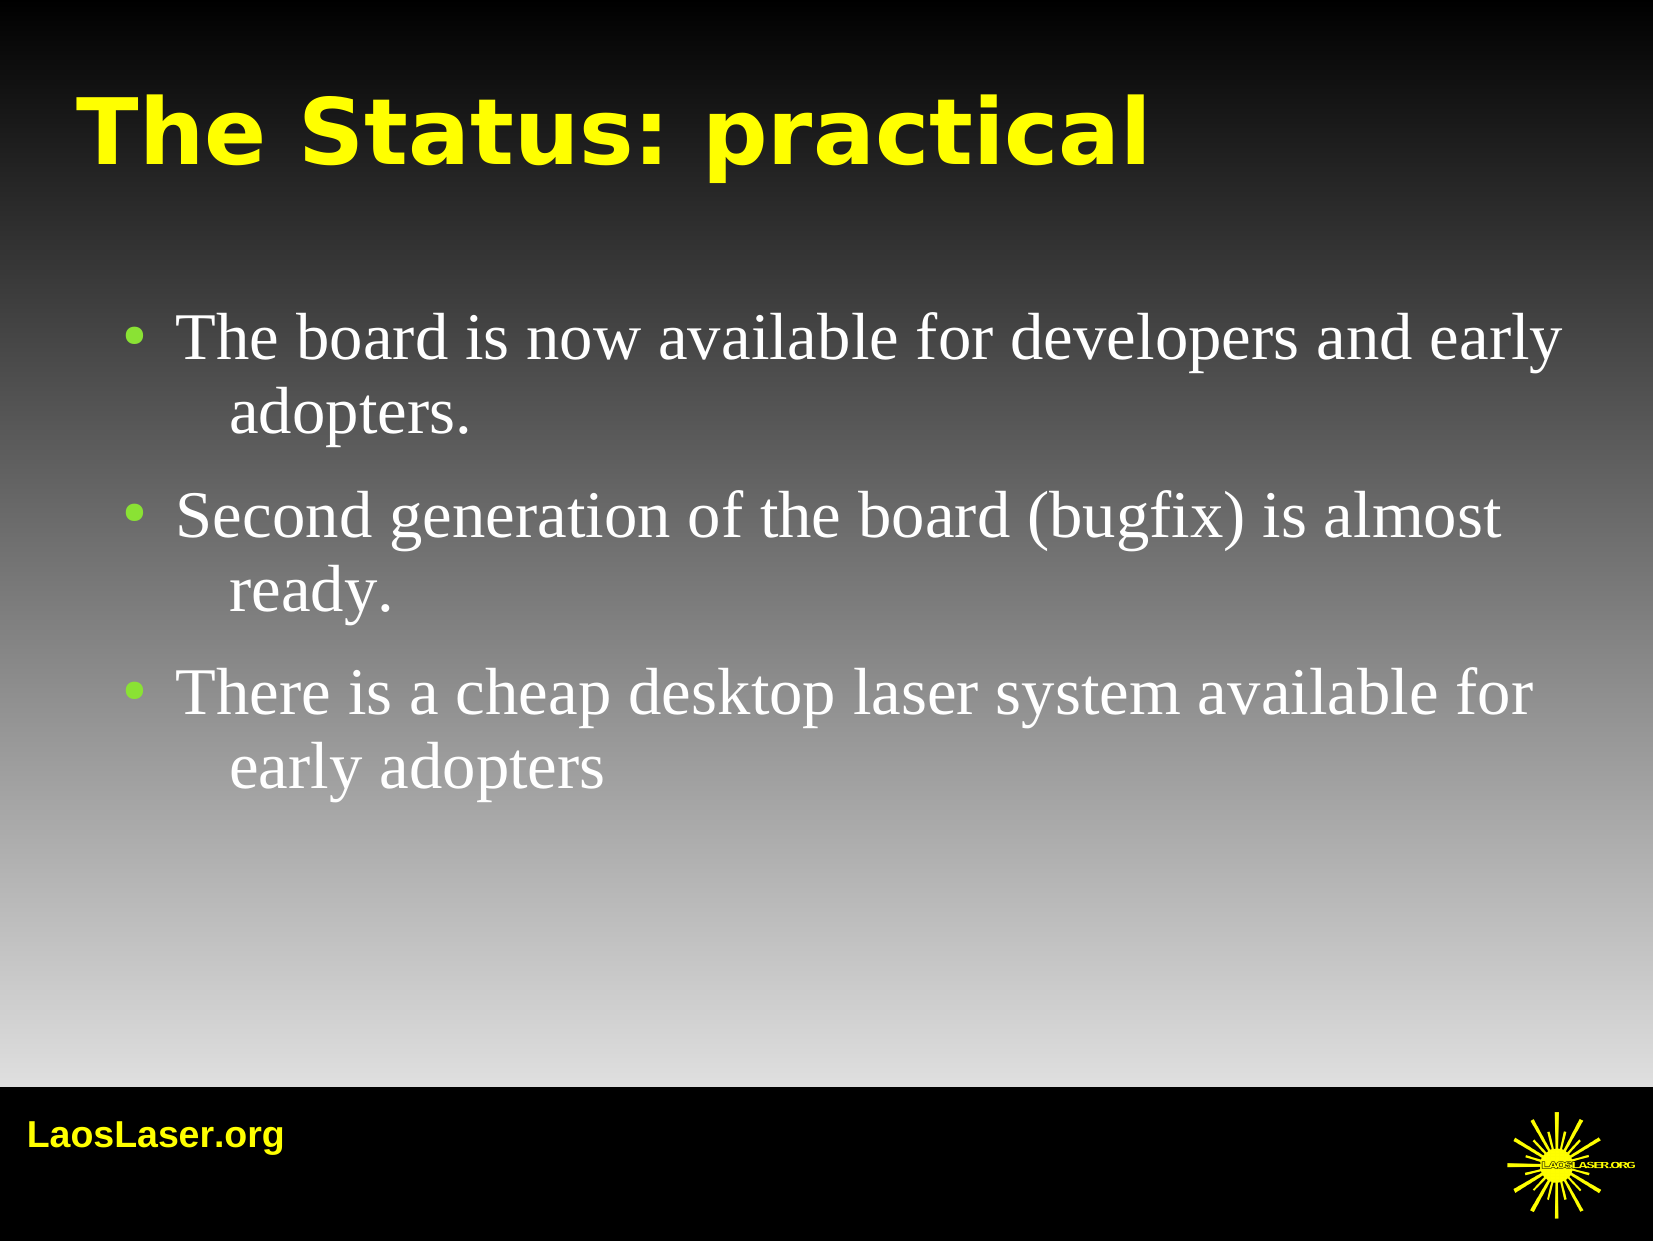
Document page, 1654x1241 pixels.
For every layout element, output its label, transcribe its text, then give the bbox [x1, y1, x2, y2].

title The Status: practical [76, 36, 1565, 229]
picture [1502, 1108, 1640, 1225]
list The board is now available for developers and early adopters. Second generation of the board (bugfix) is almost ready. There is a cheap desktop laser system available for early adopters [87, 300, 1576, 1065]
